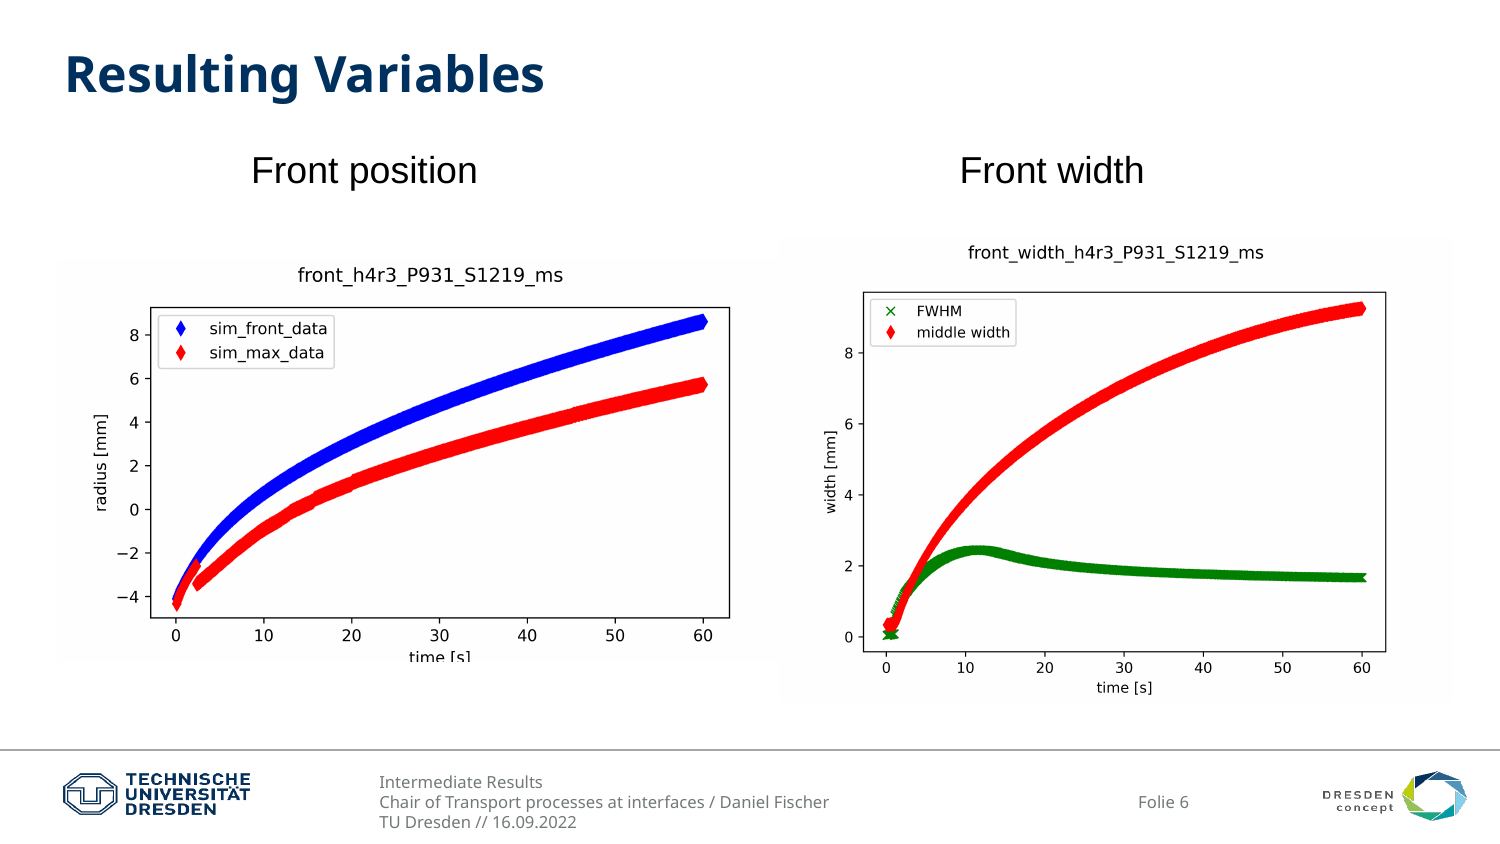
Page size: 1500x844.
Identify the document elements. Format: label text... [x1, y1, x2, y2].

text_box Front position [236, 141, 544, 213]
picture [1323, 771, 1467, 821]
picture [63, 773, 250, 815]
picture [57, 236, 1453, 703]
text_box Front width [944, 141, 1252, 213]
title Resulting Variables [64, 42, 1437, 142]
